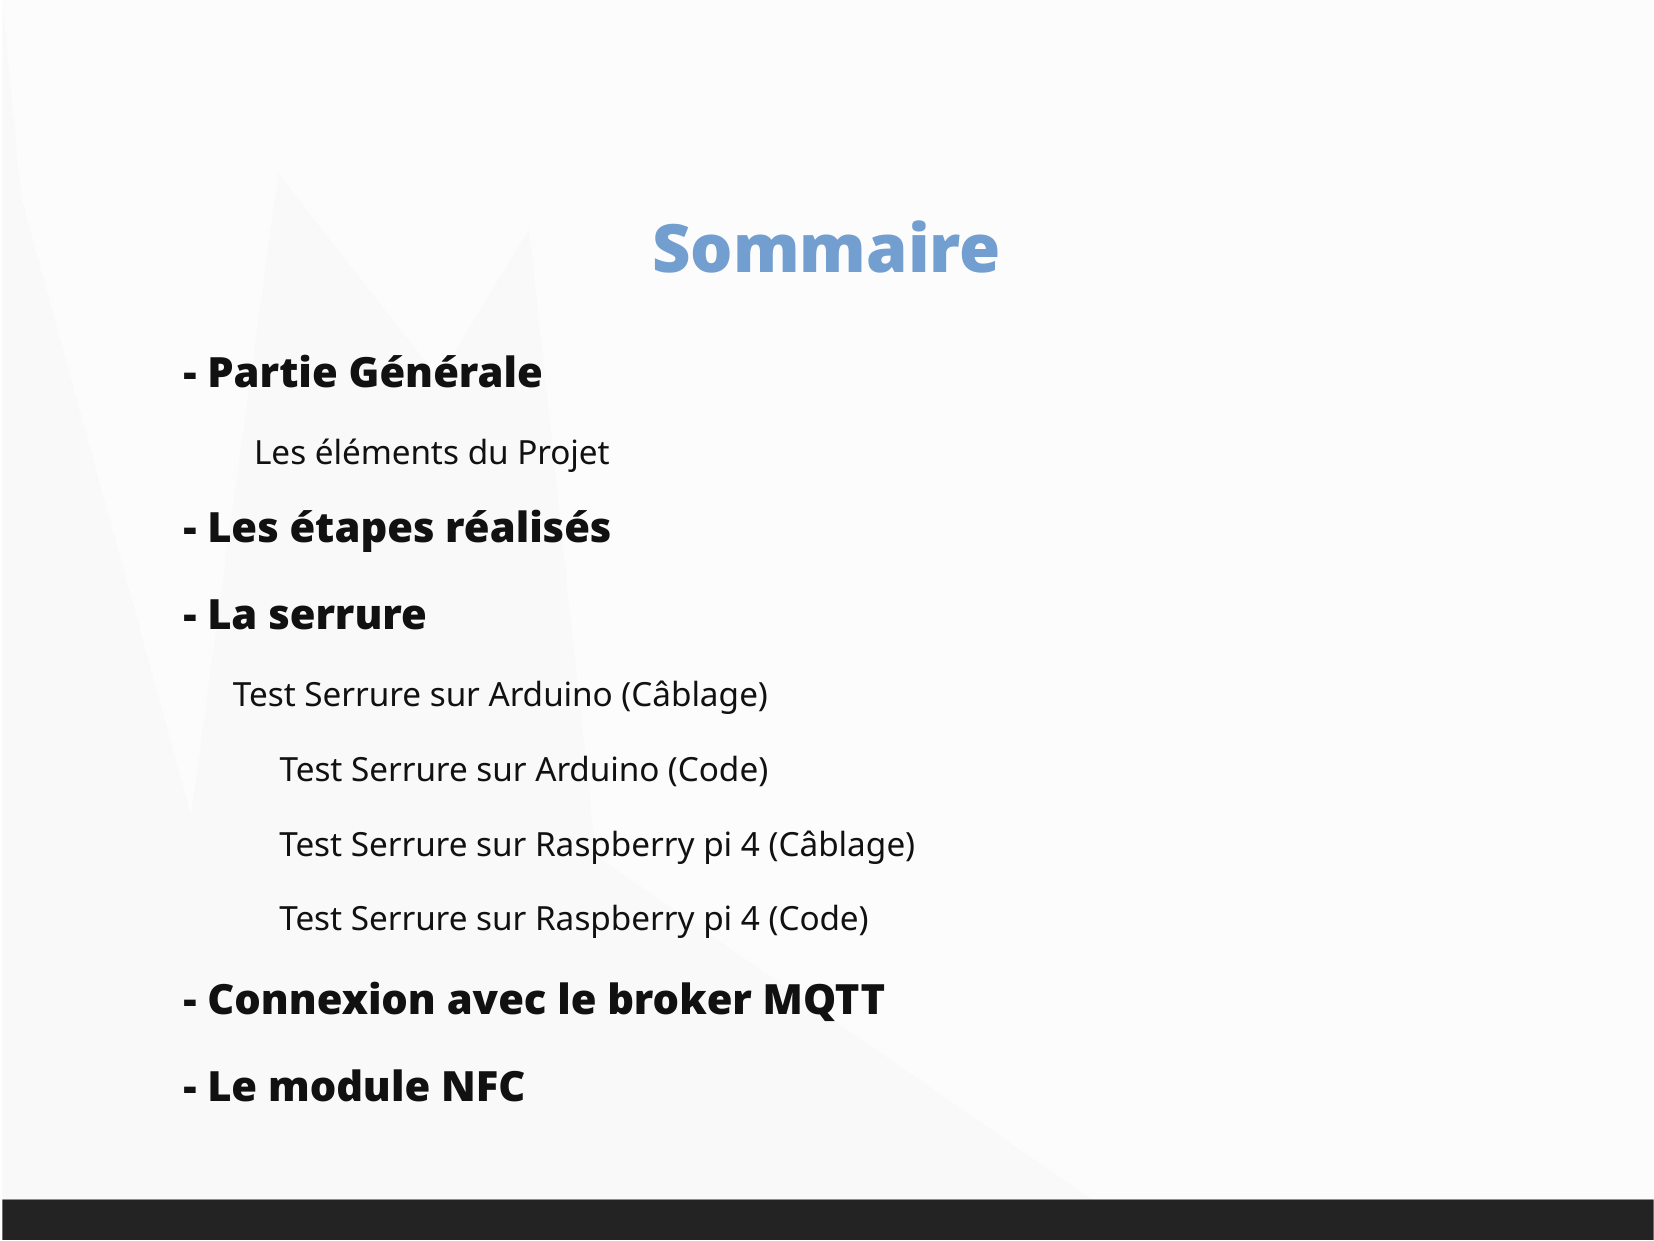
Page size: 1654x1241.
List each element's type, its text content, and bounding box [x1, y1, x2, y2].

list - Partie Générale Les éléments du Projet - Les étapes réalisés - La serrure Test Serrure sur Arduino (Câblage) Test Serrure sur Arduino (Code) Test Serrure sur Raspberry pi 4 (Câblage) Test Serrure sur Raspberry pi 4 (Code) - Connexion avec le broker MQTT - Le module NFC [112, 342, 1463, 1131]
picture [2, 0, 1654, 1241]
title Sommaire [82, 150, 1571, 343]
